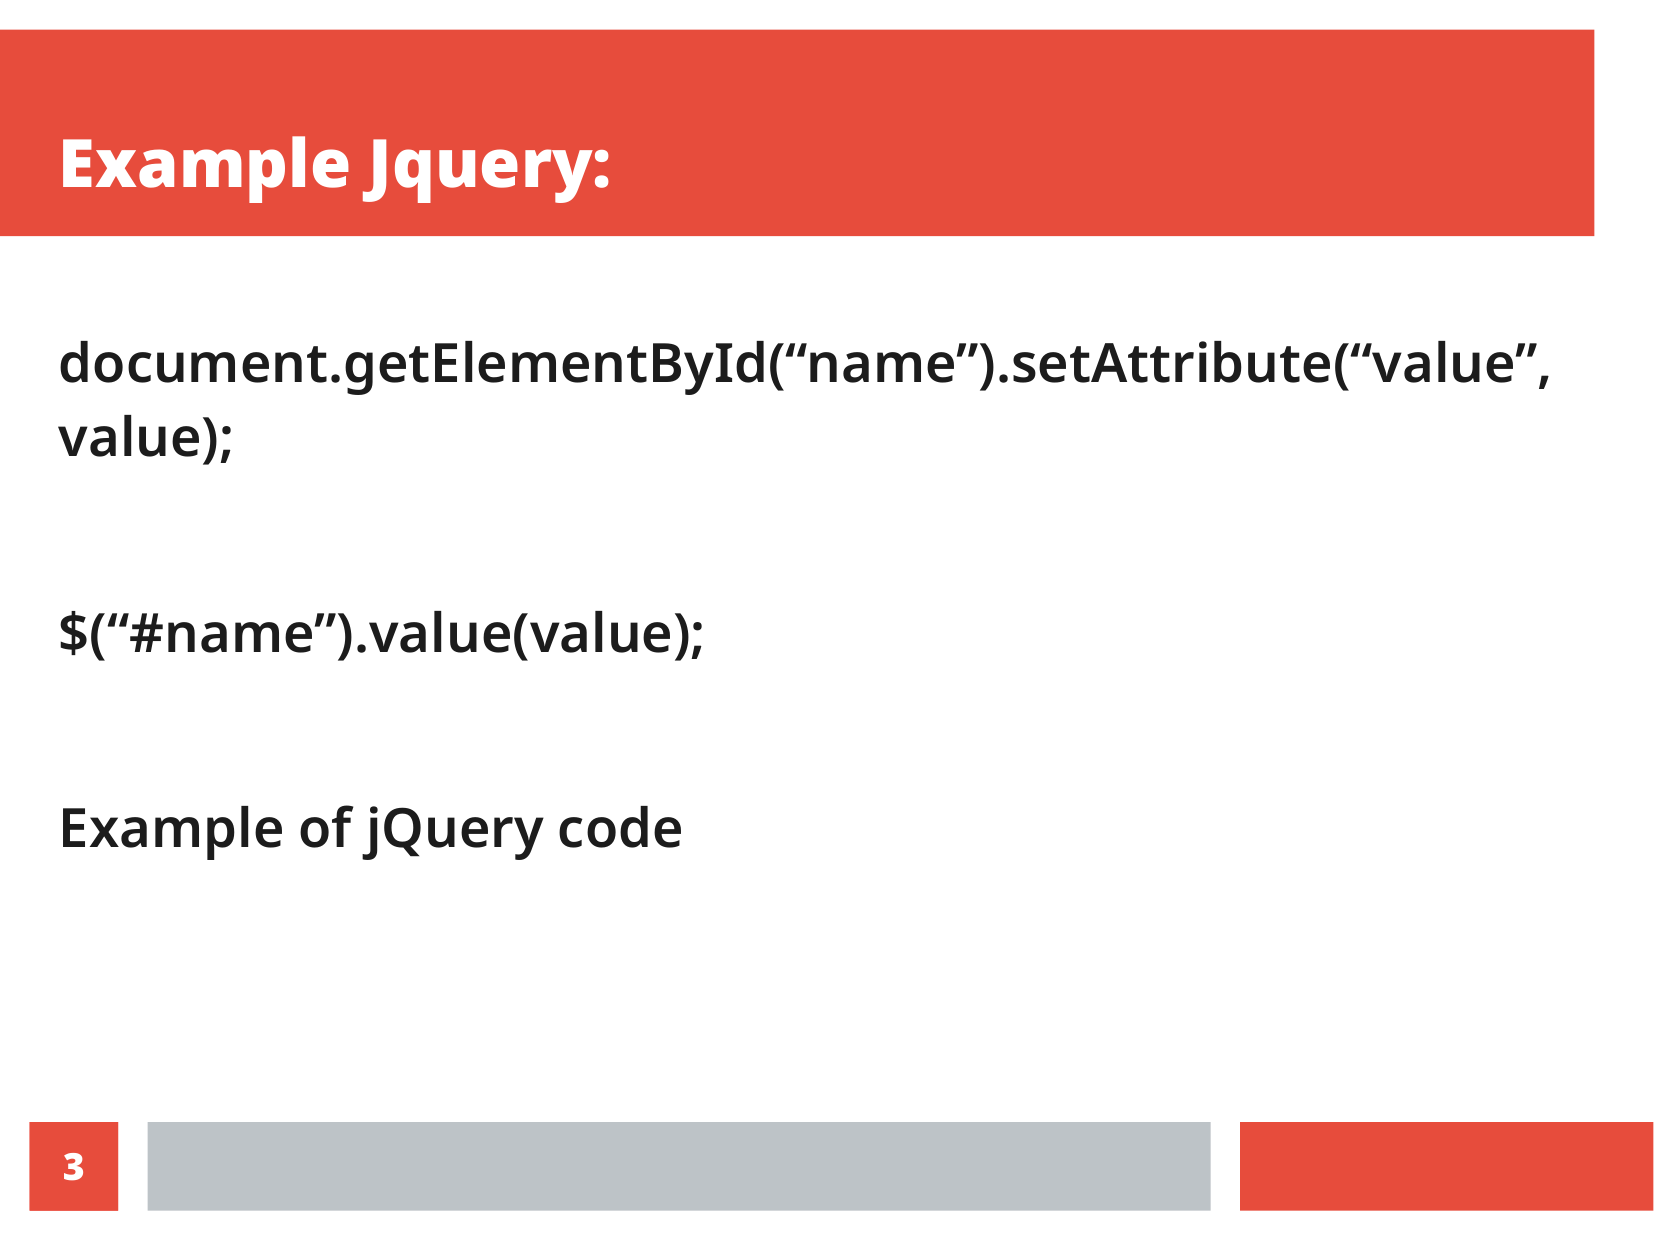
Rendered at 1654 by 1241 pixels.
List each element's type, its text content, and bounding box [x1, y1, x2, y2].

title Example Jquery: [59, 59, 1595, 207]
list document.getElementById(“name”).setAttribute(“value”, value); $(“#name”).value(value); Example of jQuery code [59, 324, 1565, 1093]
